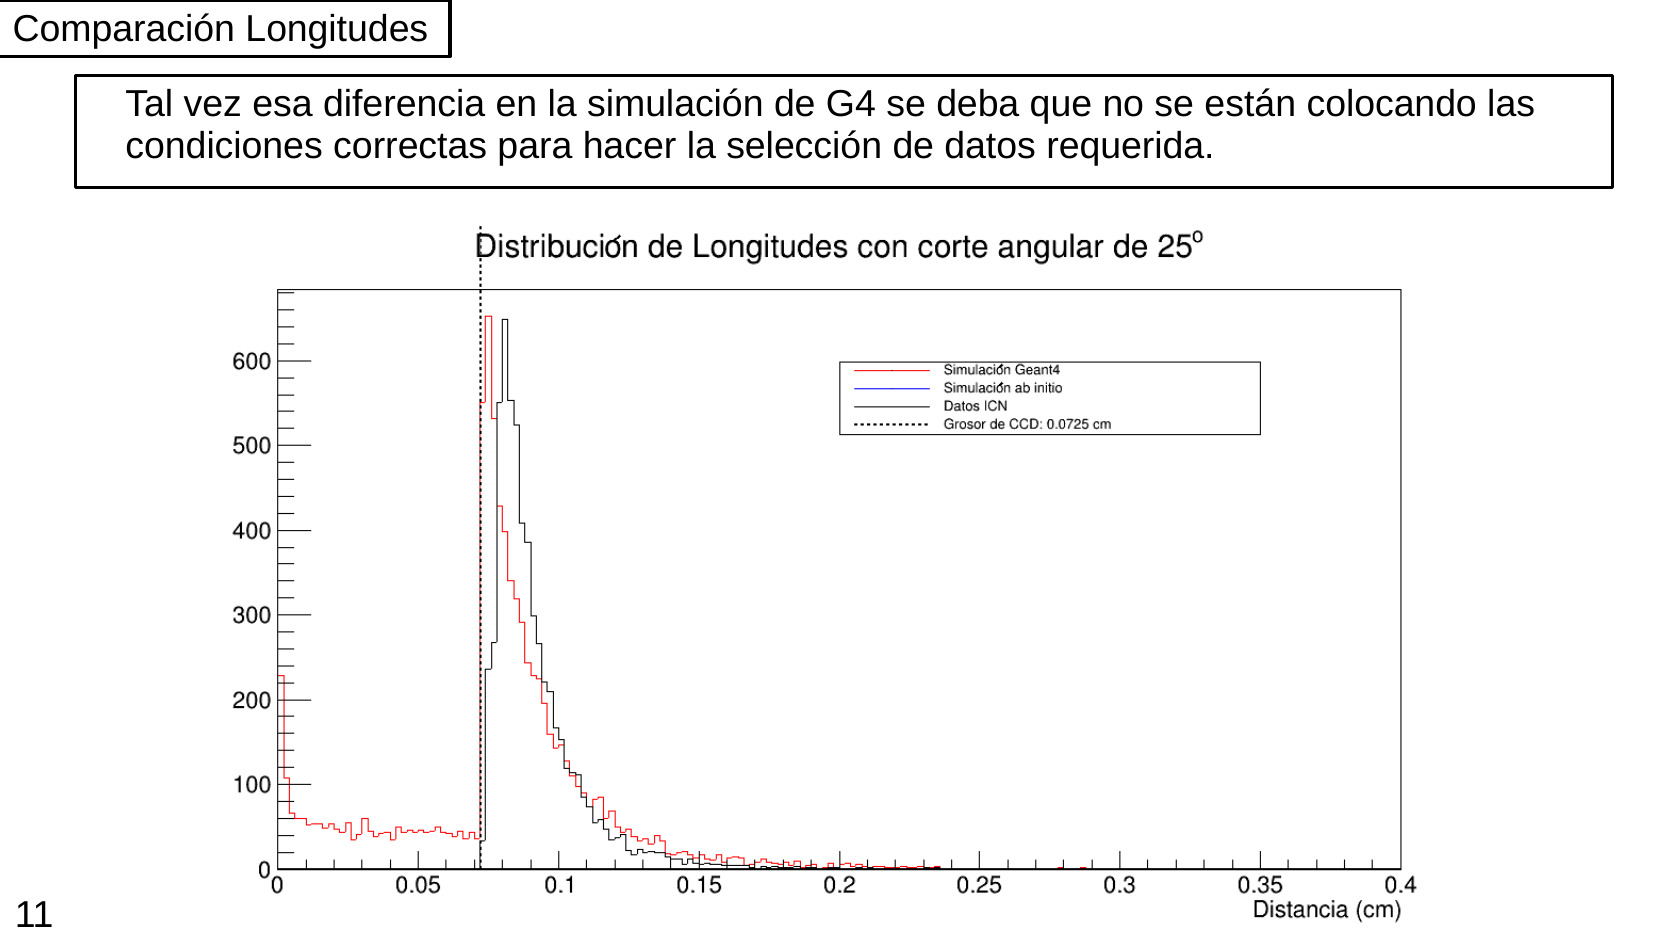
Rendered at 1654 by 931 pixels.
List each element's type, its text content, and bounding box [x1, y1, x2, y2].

text_box Comparación Longitudes [0, 0, 451, 57]
text_box Tal vez esa diferencia en la simulación de G4 se deba que no se están colocando las condiciones correctas para hacer la selección de datos requerida. [75, 75, 1613, 188]
text_box <number> [0, 886, 629, 931]
picture [225, 224, 1426, 930]
